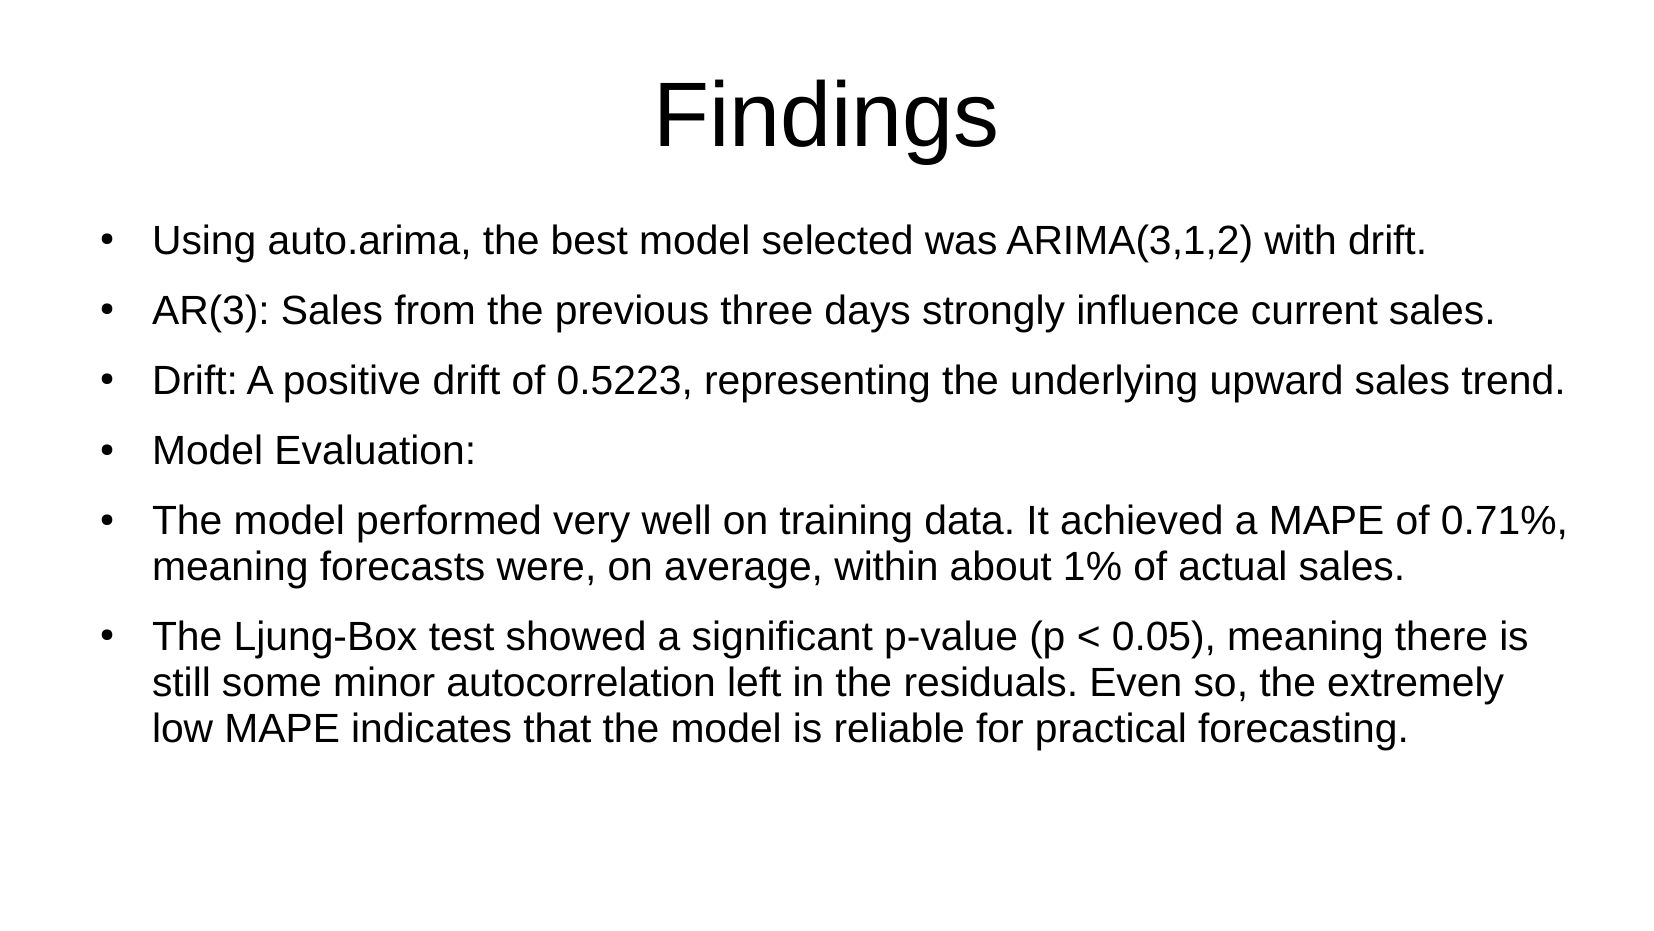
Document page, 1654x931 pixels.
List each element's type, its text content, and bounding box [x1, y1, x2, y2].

list Using auto.arima, the best model selected was ARIMA(3,1,2) with drift. AR(3): Sales from the previous three days strongly influence current sales. Drift: A positive drift of 0.5223, representing the underlying upward sales trend. Model Evaluation: The model performed very well on training data. It achieved a MAPE of 0.71%, meaning forecasts were, on average, within about 1% of actual sales. The Ljung-Box test showed a significant p-value (p < 0.05), meaning there is still some minor autocorrelation left in the residuals. Even so, the extremely low MAPE indicates that the model is reliable for practical forecasting. [82, 217, 1571, 758]
title Findings [82, 37, 1571, 193]
